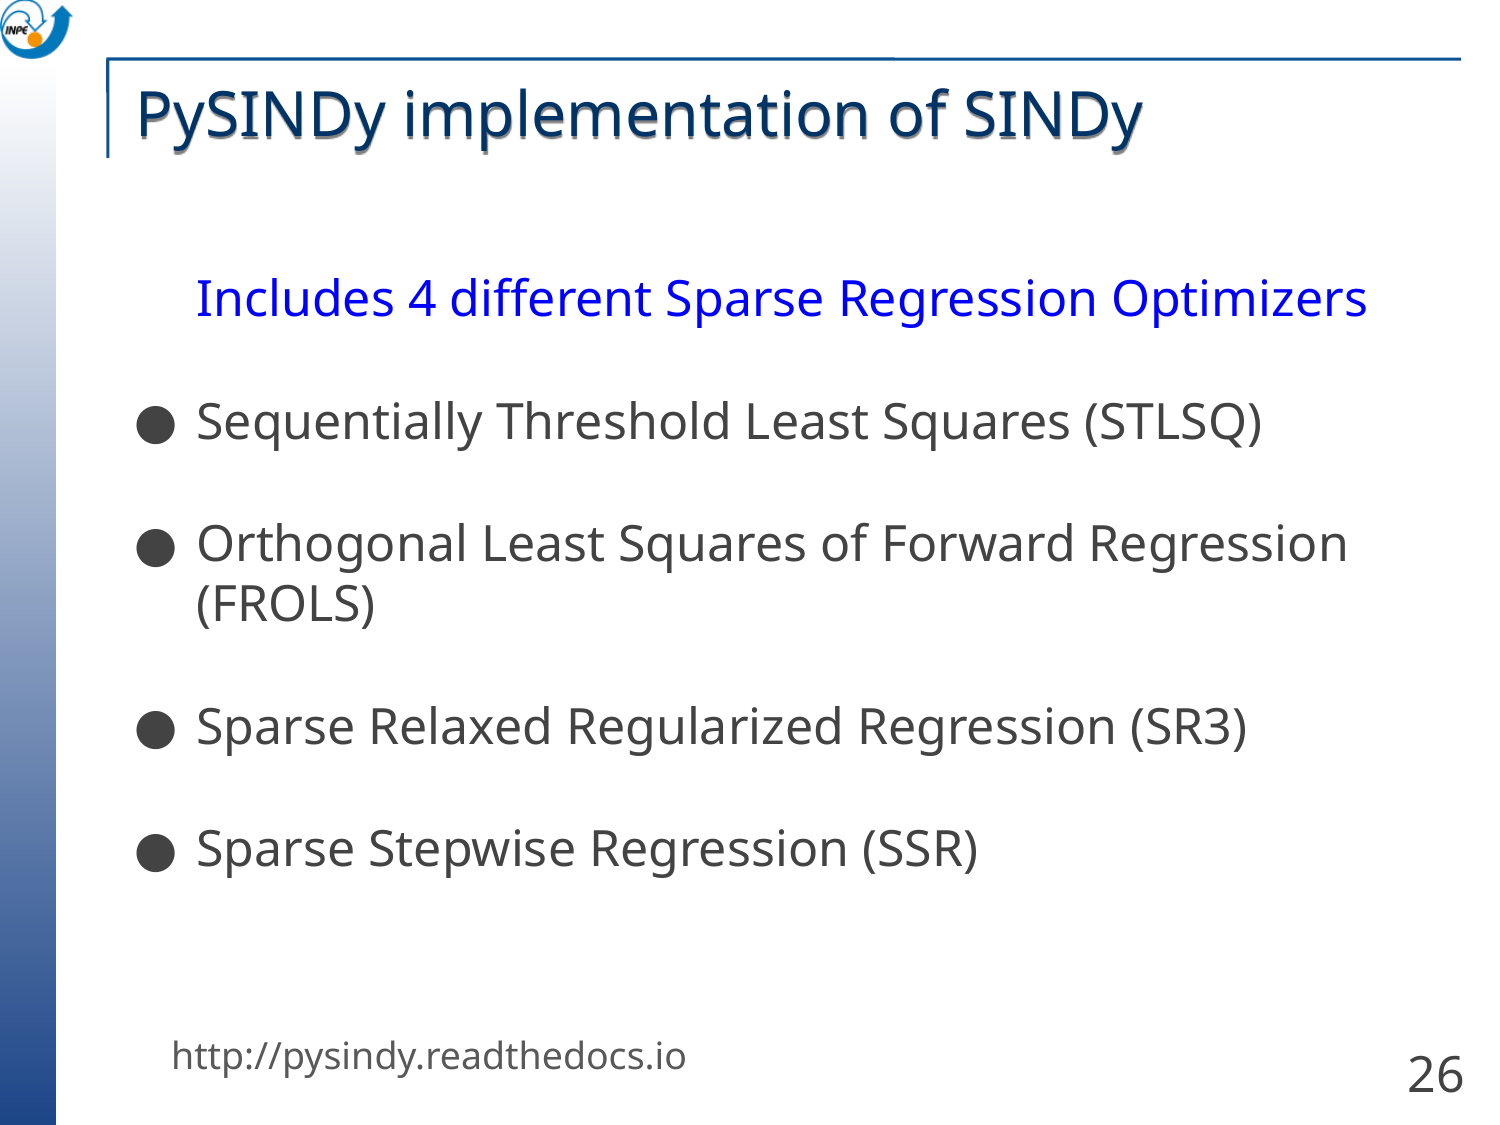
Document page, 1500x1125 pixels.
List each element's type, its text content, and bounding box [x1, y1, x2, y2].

text_box http://pysindy.readthedocs.io [155, 1016, 866, 1088]
list Includes 4 different Sparse Regression Optimizers Sequentially Threshold Least Squares (STLSQ) Orthogonal Least Squares of Forward Regression (FROLS) Sparse Relaxed Regularized Regression (SR3) Sparse Stepwise Regression (SSR) [106, 252, 1500, 1050]
picture [0, 0, 73, 59]
slide_number 1 [1389, 1033, 1480, 1120]
title PySINDy implementation of SINDy [106, 59, 1465, 181]
